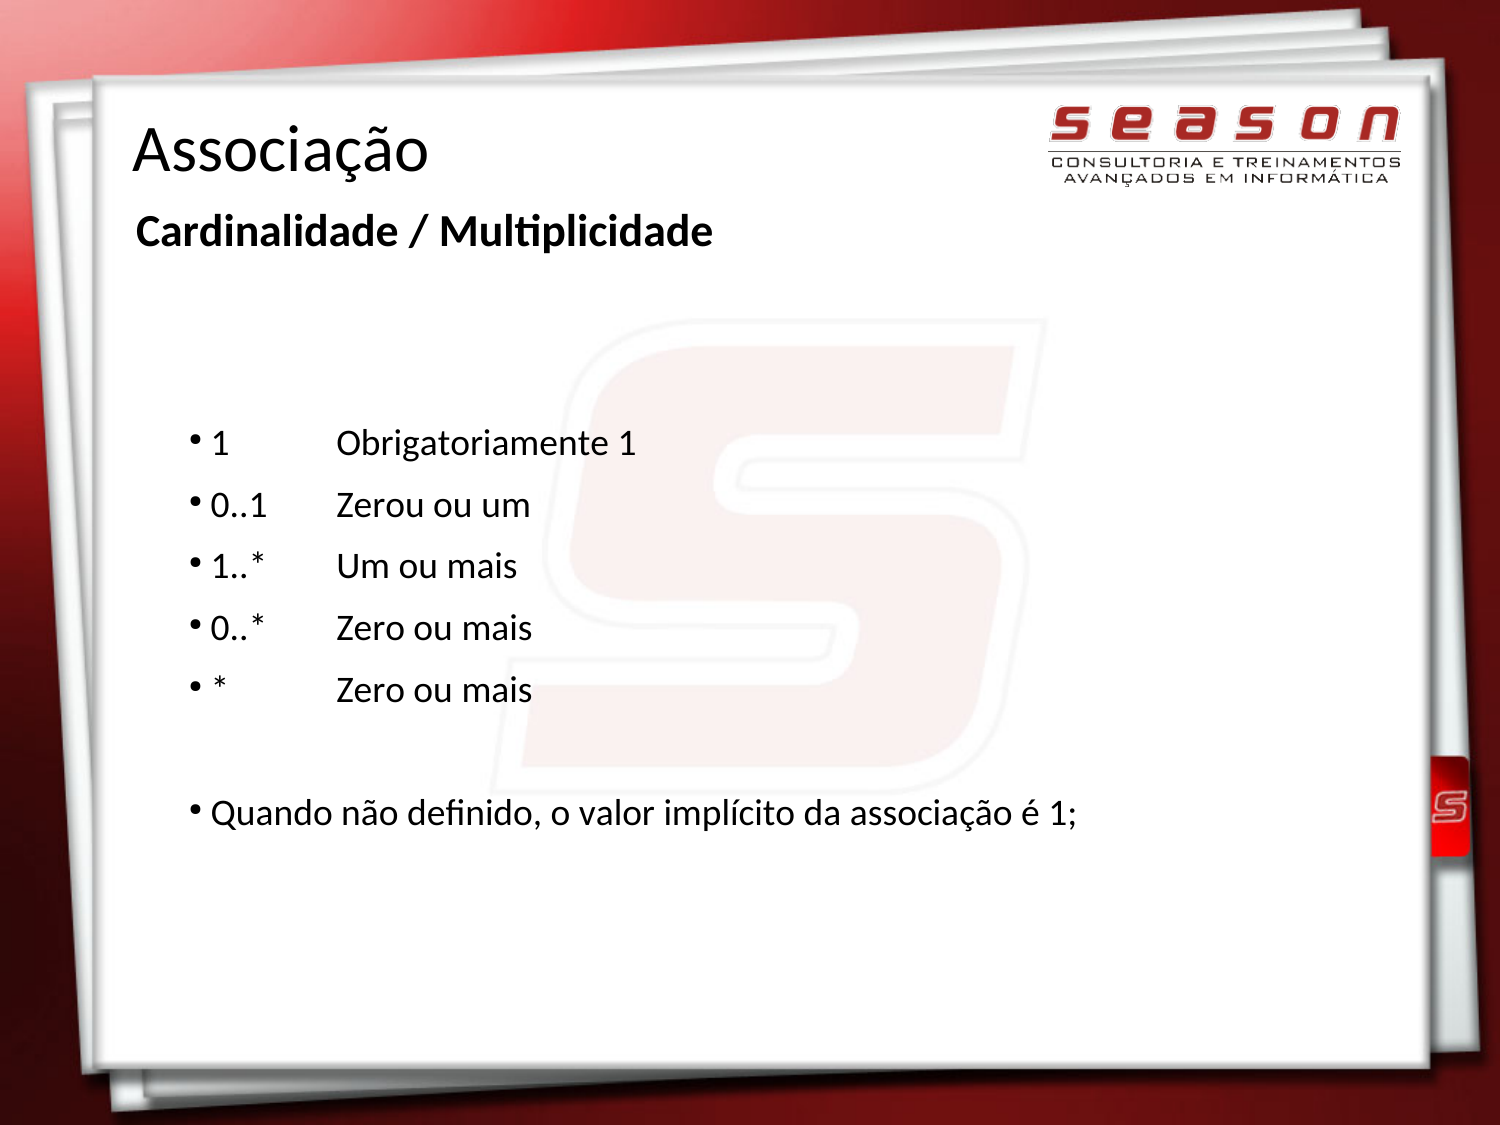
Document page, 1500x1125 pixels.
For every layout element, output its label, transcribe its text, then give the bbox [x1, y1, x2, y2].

text_box 1 Obrigatoriamente 1 0..1 Zerou ou um 1..* Um ou mais 0..* Zero ou mais * Zero ou mais Quando não definido, o valor implícito da associação é 1; [188, 357, 1359, 894]
title Associação [118, 33, 1394, 257]
picture [0, 0, 1500, 1125]
text_box Cardinalidade / Multiplicidade [119, 200, 1240, 256]
